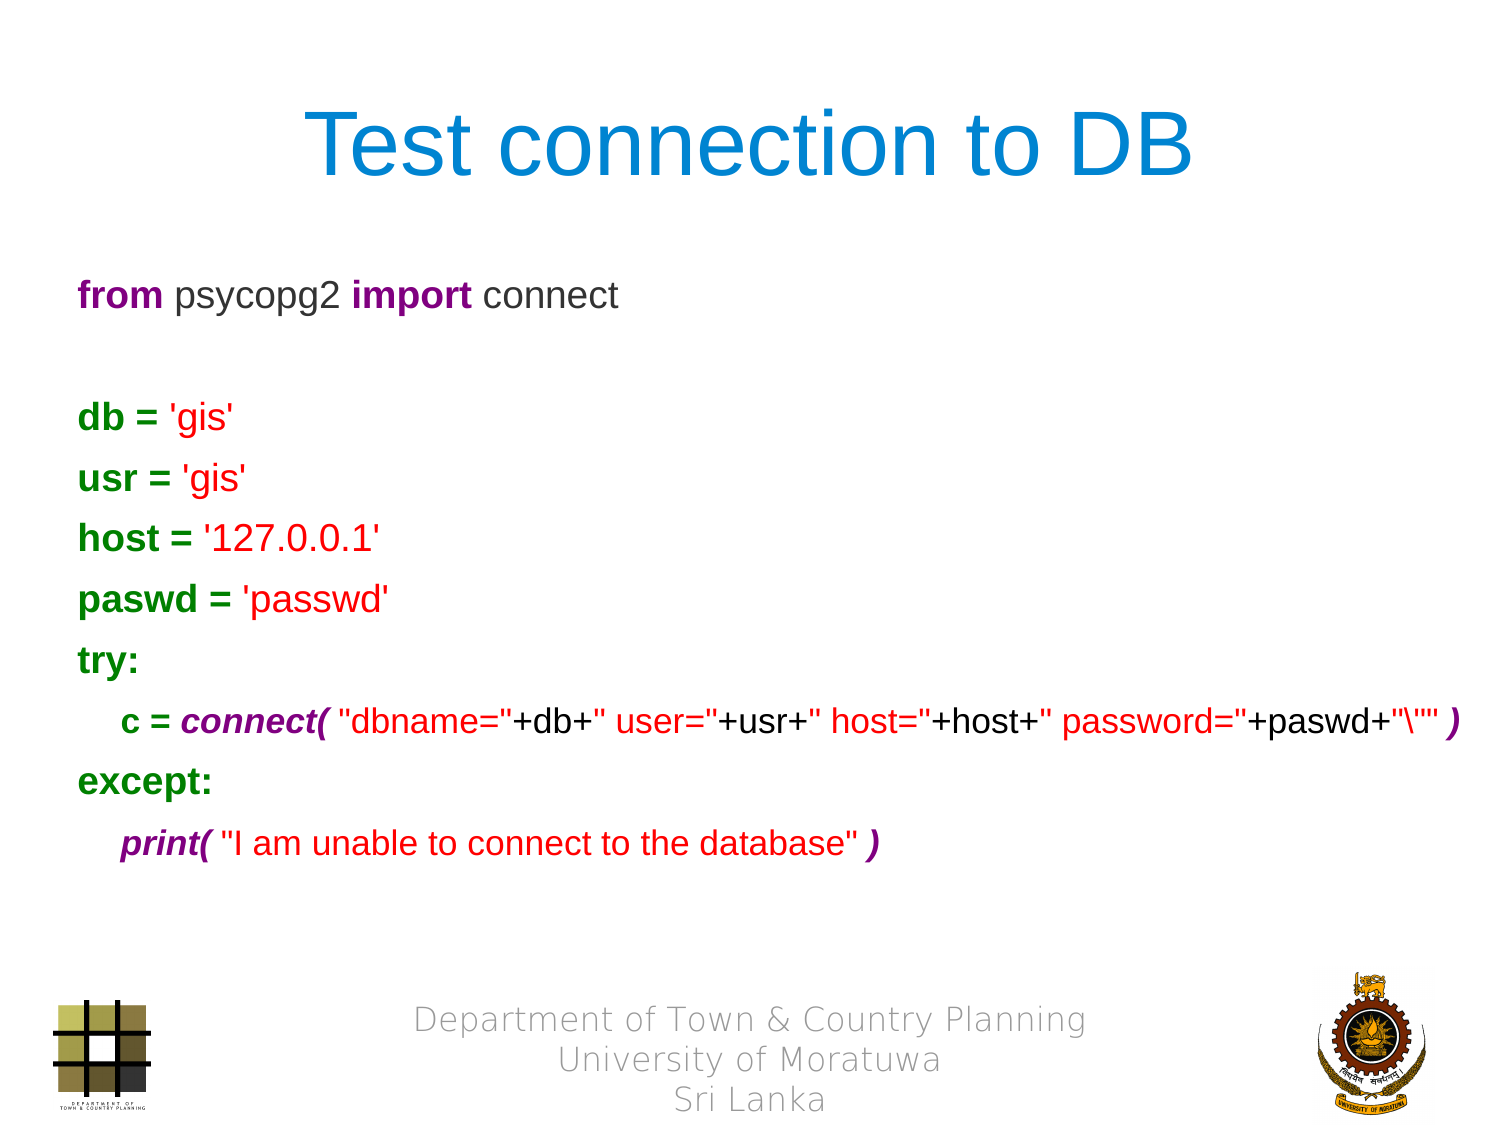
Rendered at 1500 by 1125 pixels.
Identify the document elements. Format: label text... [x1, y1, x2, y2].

picture [53, 1000, 151, 1110]
title Test connection to DB [75, 45, 1426, 233]
list from psycopg2 import connect db = 'gis' usr = 'gis' host = '127.0.0.1' paswd = 'passwd' try: c = connect( "dbname="+db+" user="+usr+" host="+host+" password="+paswd+"\"" ) except: print( "I am unable to connect to the database" ) [15, 262, 1486, 916]
picture [1312, 966, 1435, 1125]
